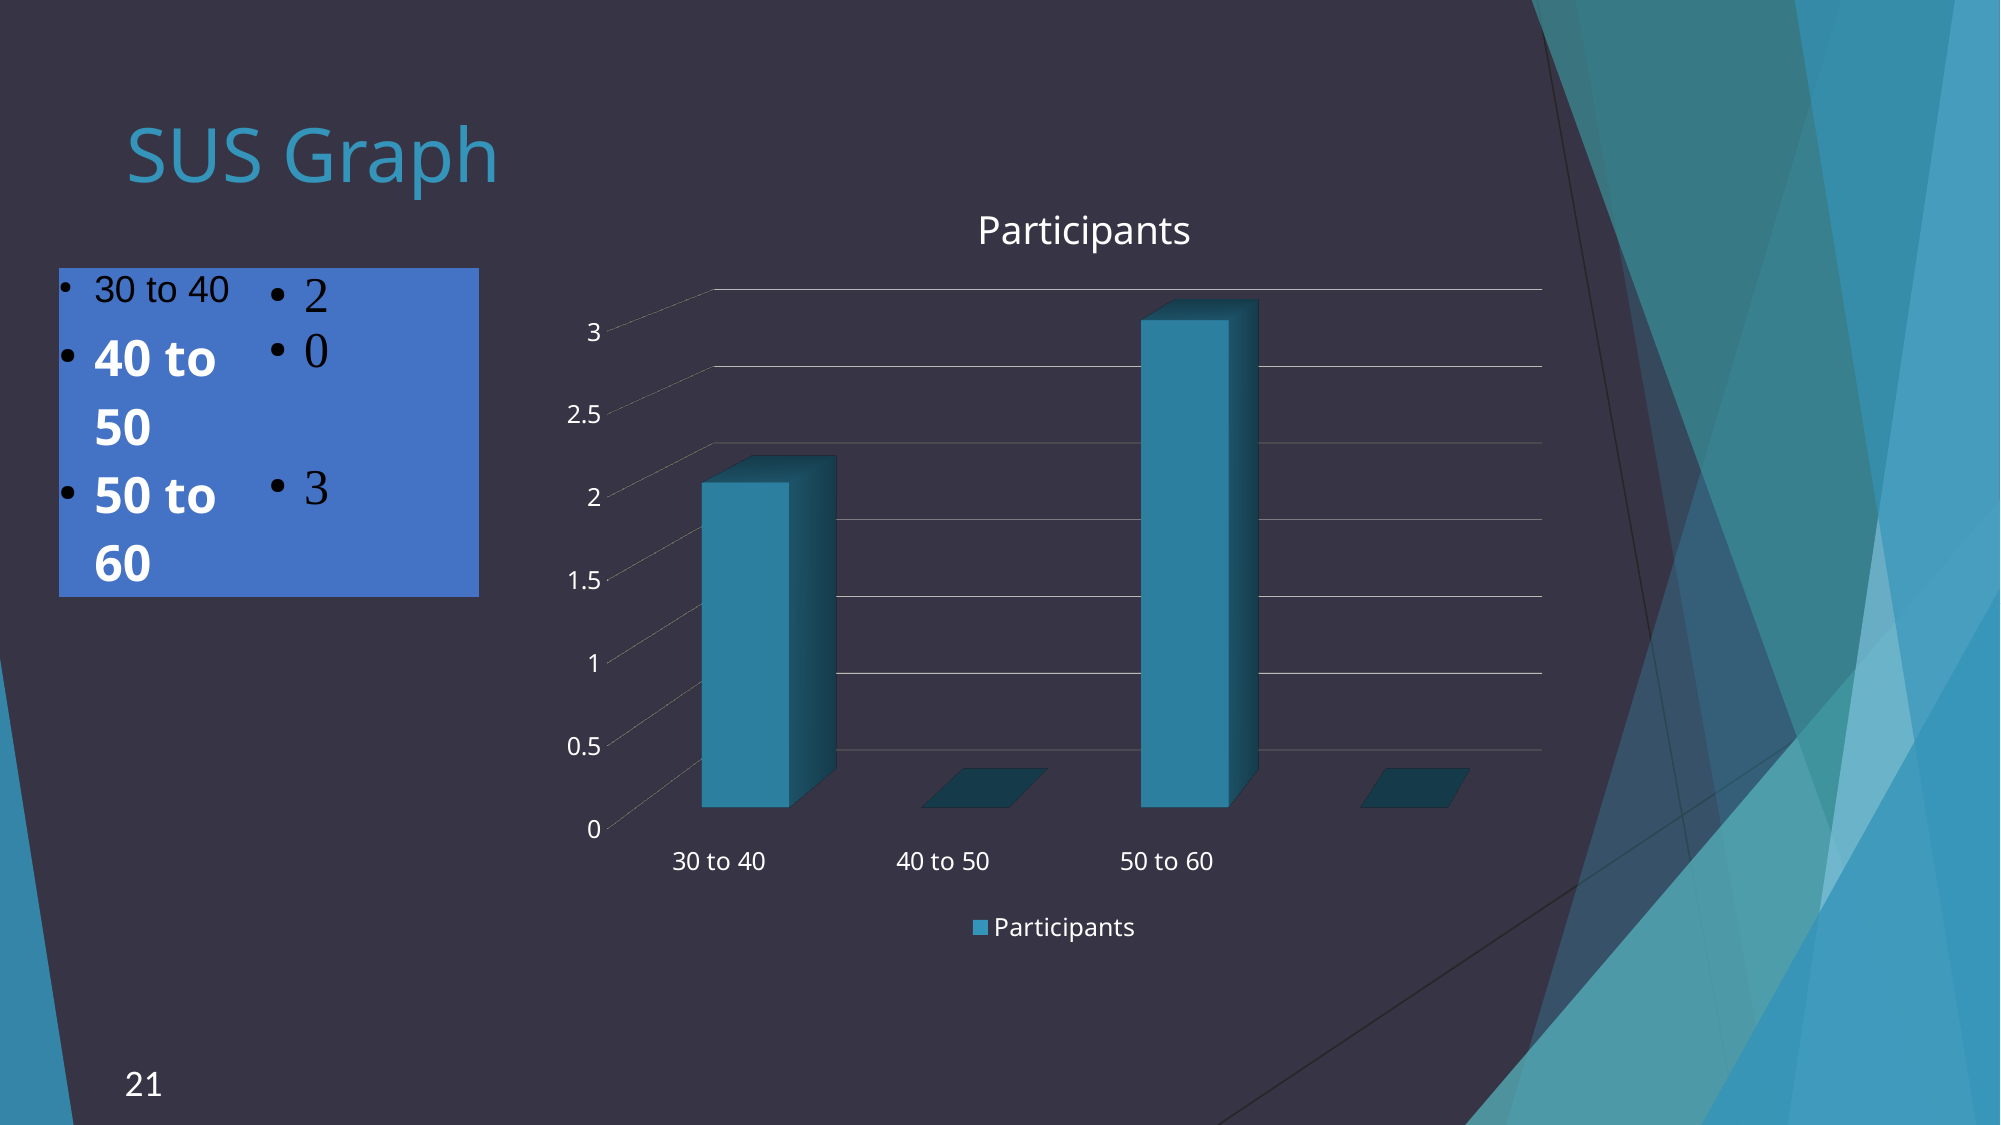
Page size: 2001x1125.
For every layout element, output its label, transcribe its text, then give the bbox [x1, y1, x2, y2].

table_cell 50 to 60 [59, 460, 269, 597]
table_cell 40 to 50 [59, 323, 269, 460]
text_box 21 [109, 1051, 182, 1113]
title SUS Graph [111, 99, 1522, 317]
table_header 30 to 40 [59, 268, 269, 323]
table_cell 3 [269, 460, 479, 597]
table_cell 0 [269, 323, 479, 460]
table_header 2 [269, 268, 479, 323]
chart [543, 174, 1566, 951]
